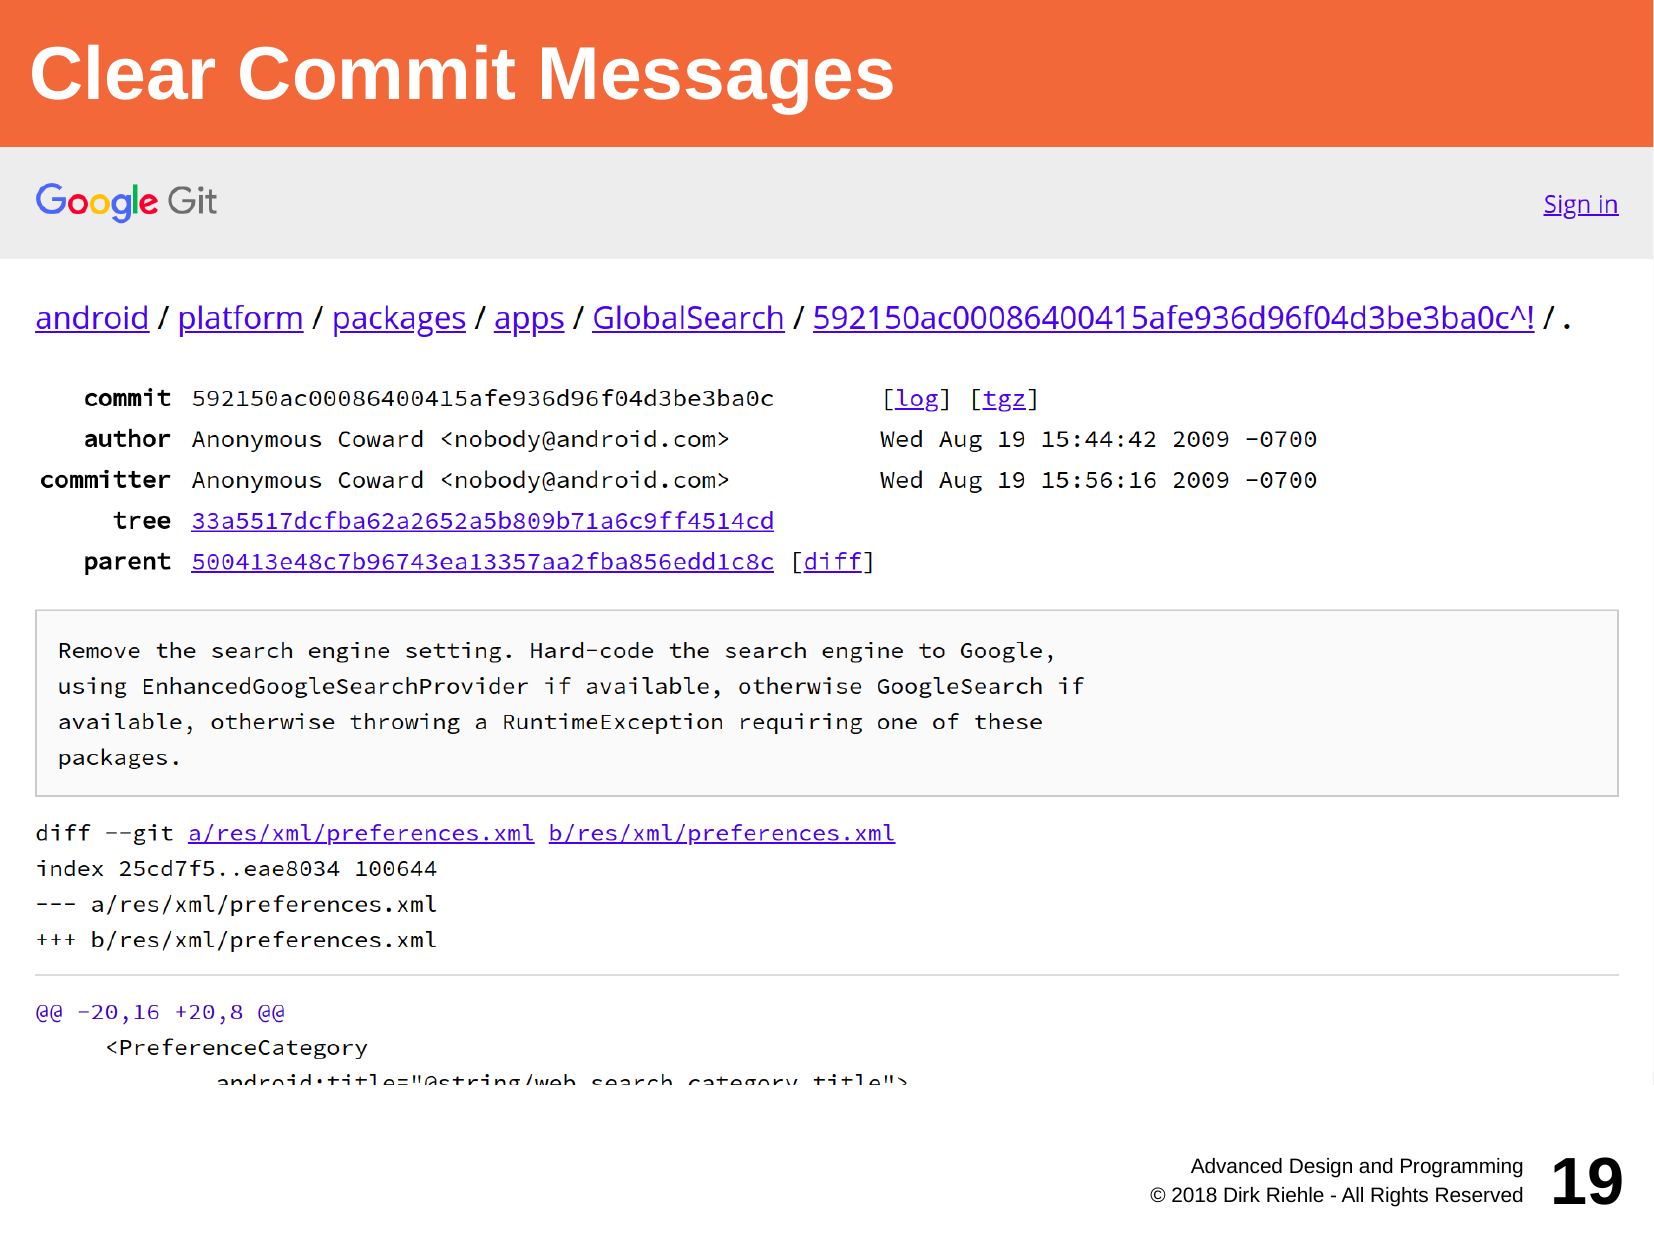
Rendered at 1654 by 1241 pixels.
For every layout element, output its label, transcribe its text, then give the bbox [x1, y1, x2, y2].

title Clear Commit Messages [0, 0, 1654, 147]
picture [0, 147, 1654, 1085]
